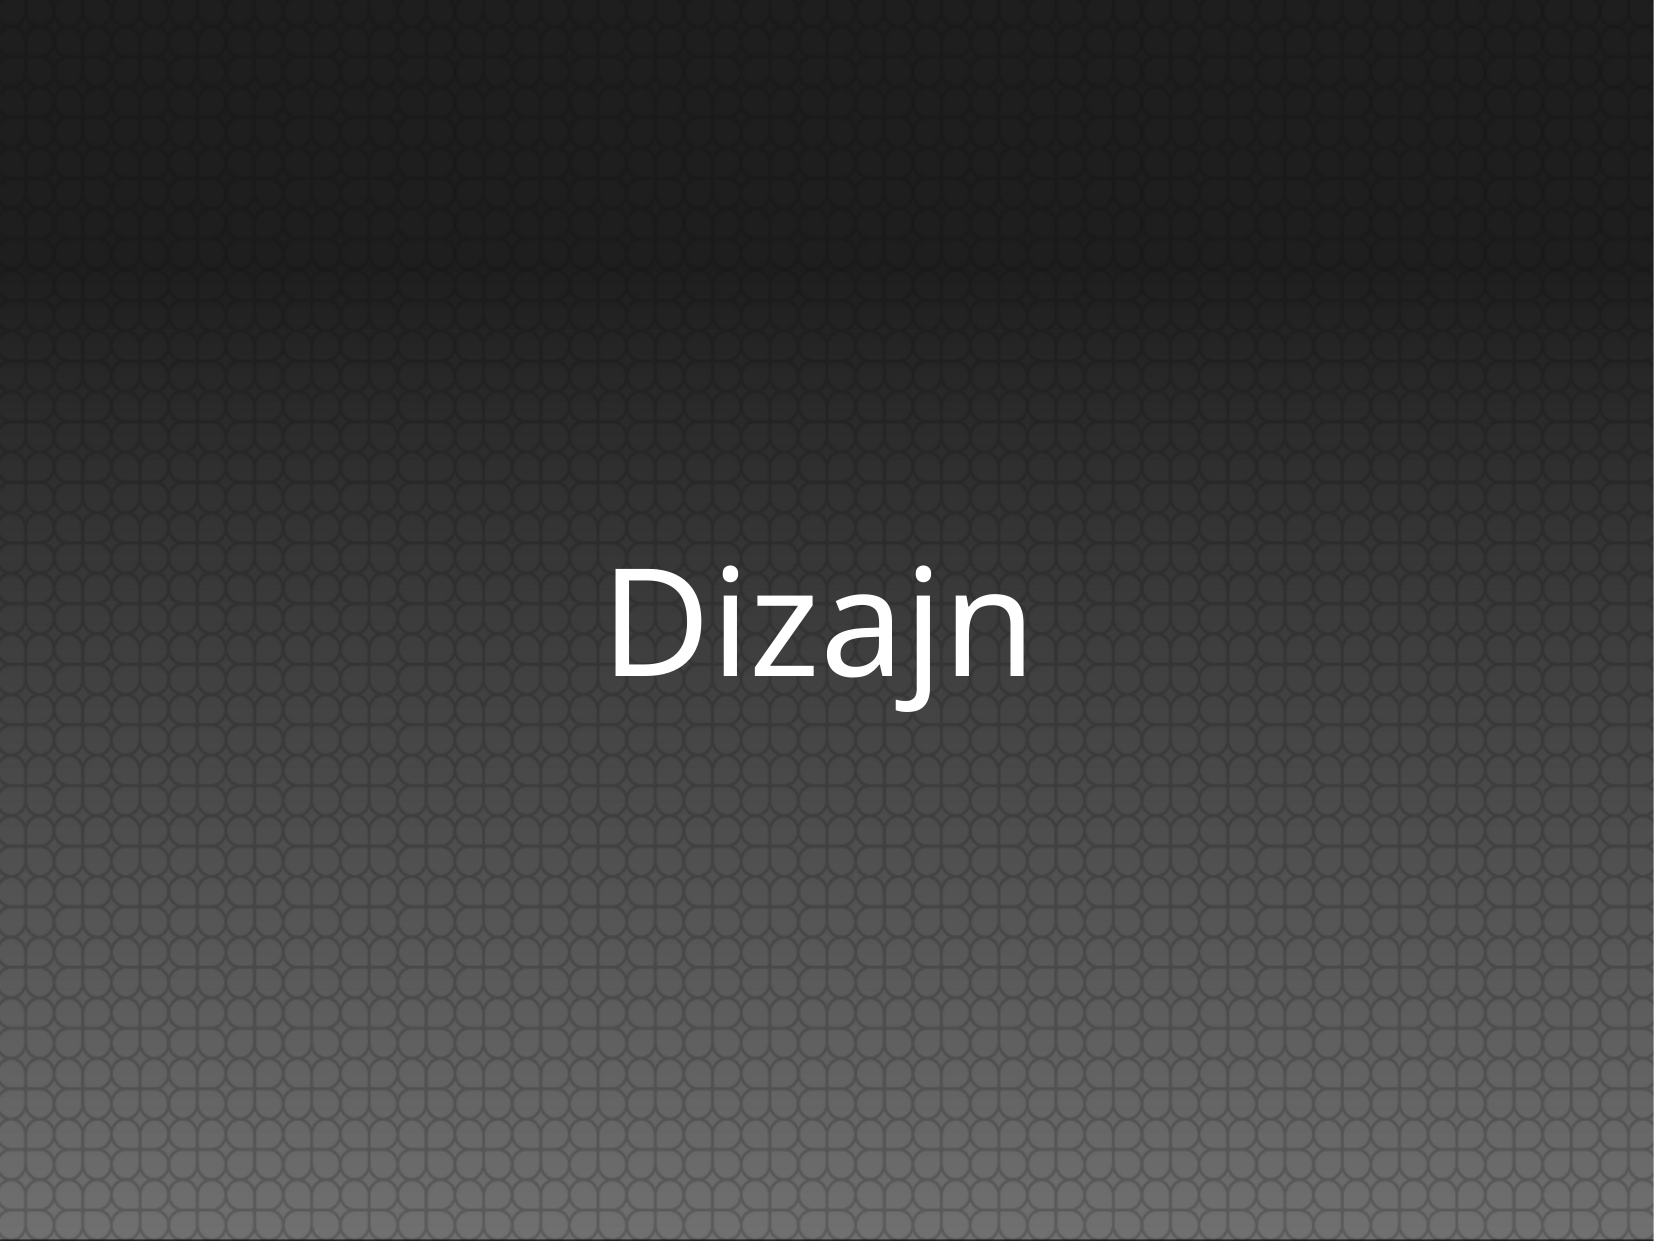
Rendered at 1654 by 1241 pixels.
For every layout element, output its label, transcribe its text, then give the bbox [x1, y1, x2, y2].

title Dizajn [75, 525, 1564, 713]
picture [0, 0, 1654, 1241]
